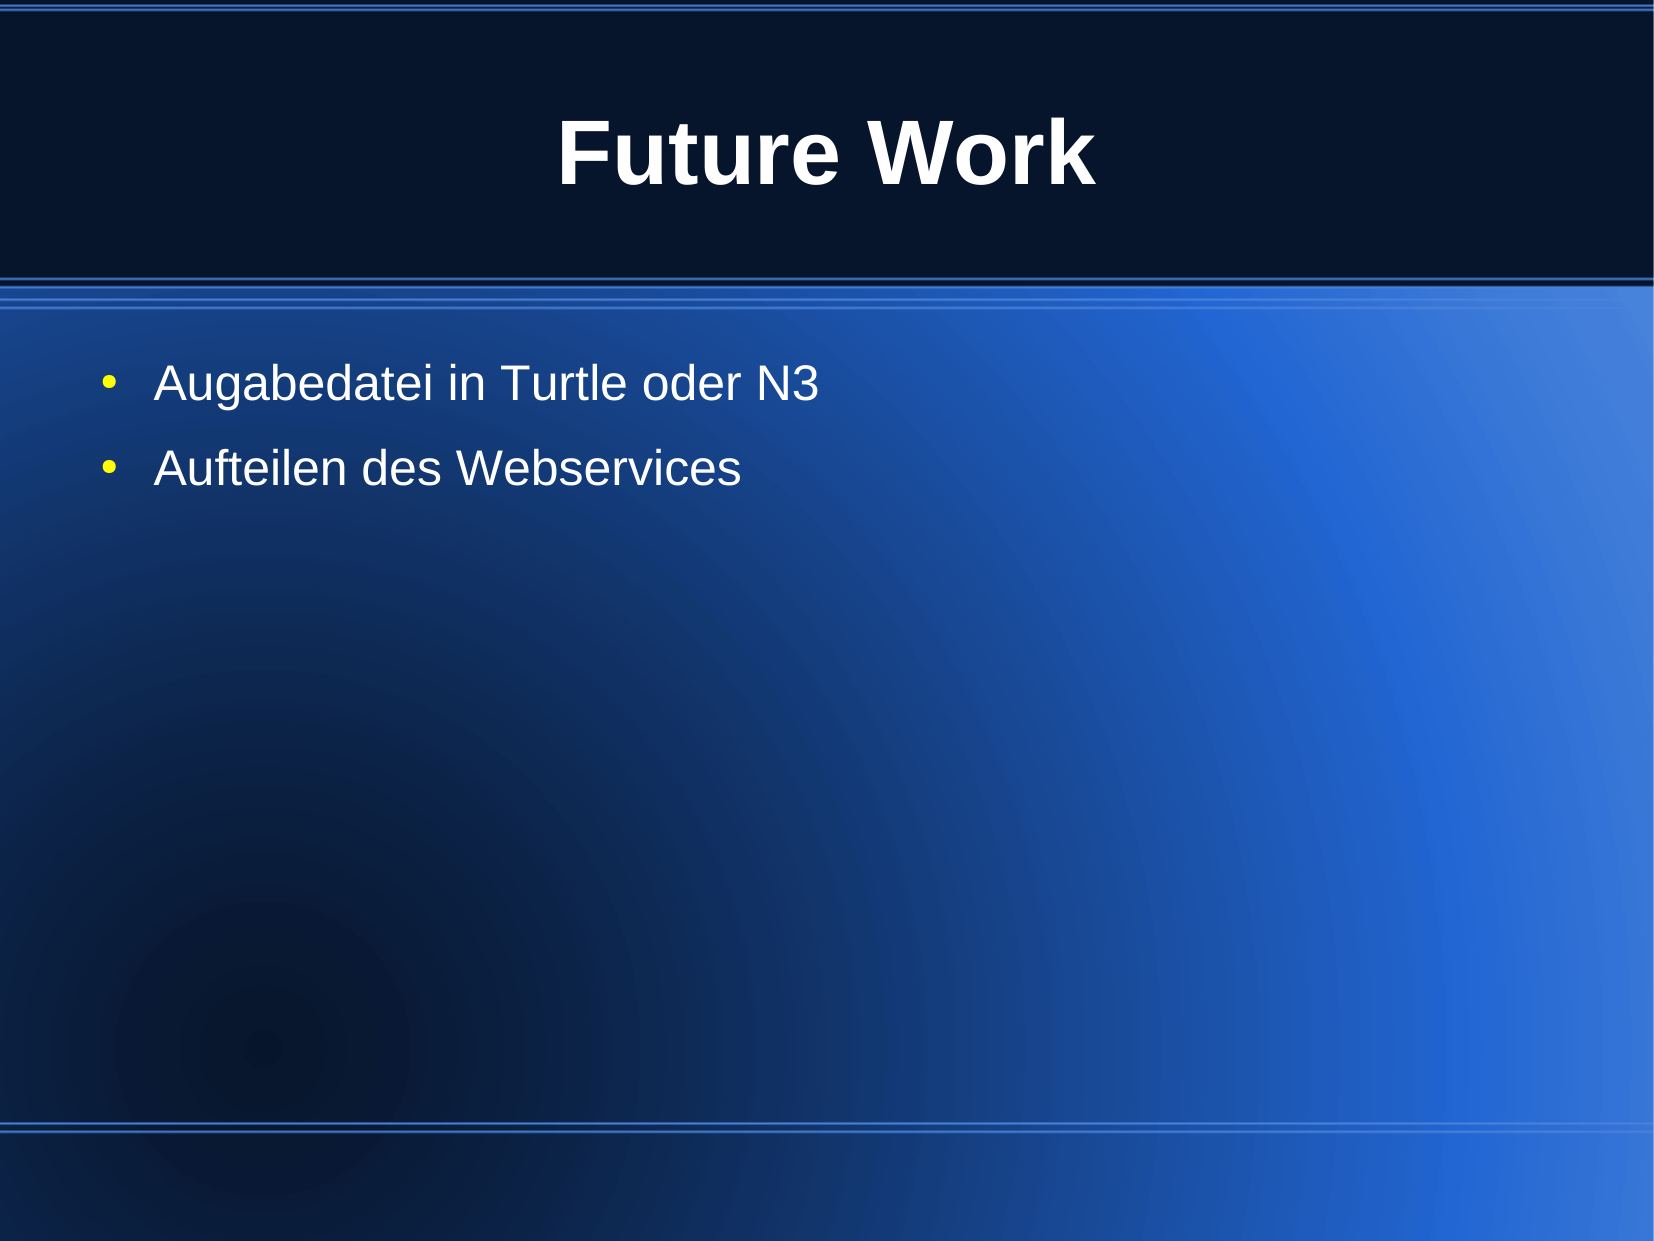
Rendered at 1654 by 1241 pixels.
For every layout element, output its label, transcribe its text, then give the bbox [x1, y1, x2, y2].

list Augabedatei in Turtle oder N3 Aufteilen des Webservices [82, 355, 1571, 1058]
picture [0, 0, 1654, 1241]
title Future Work [82, 49, 1571, 257]
